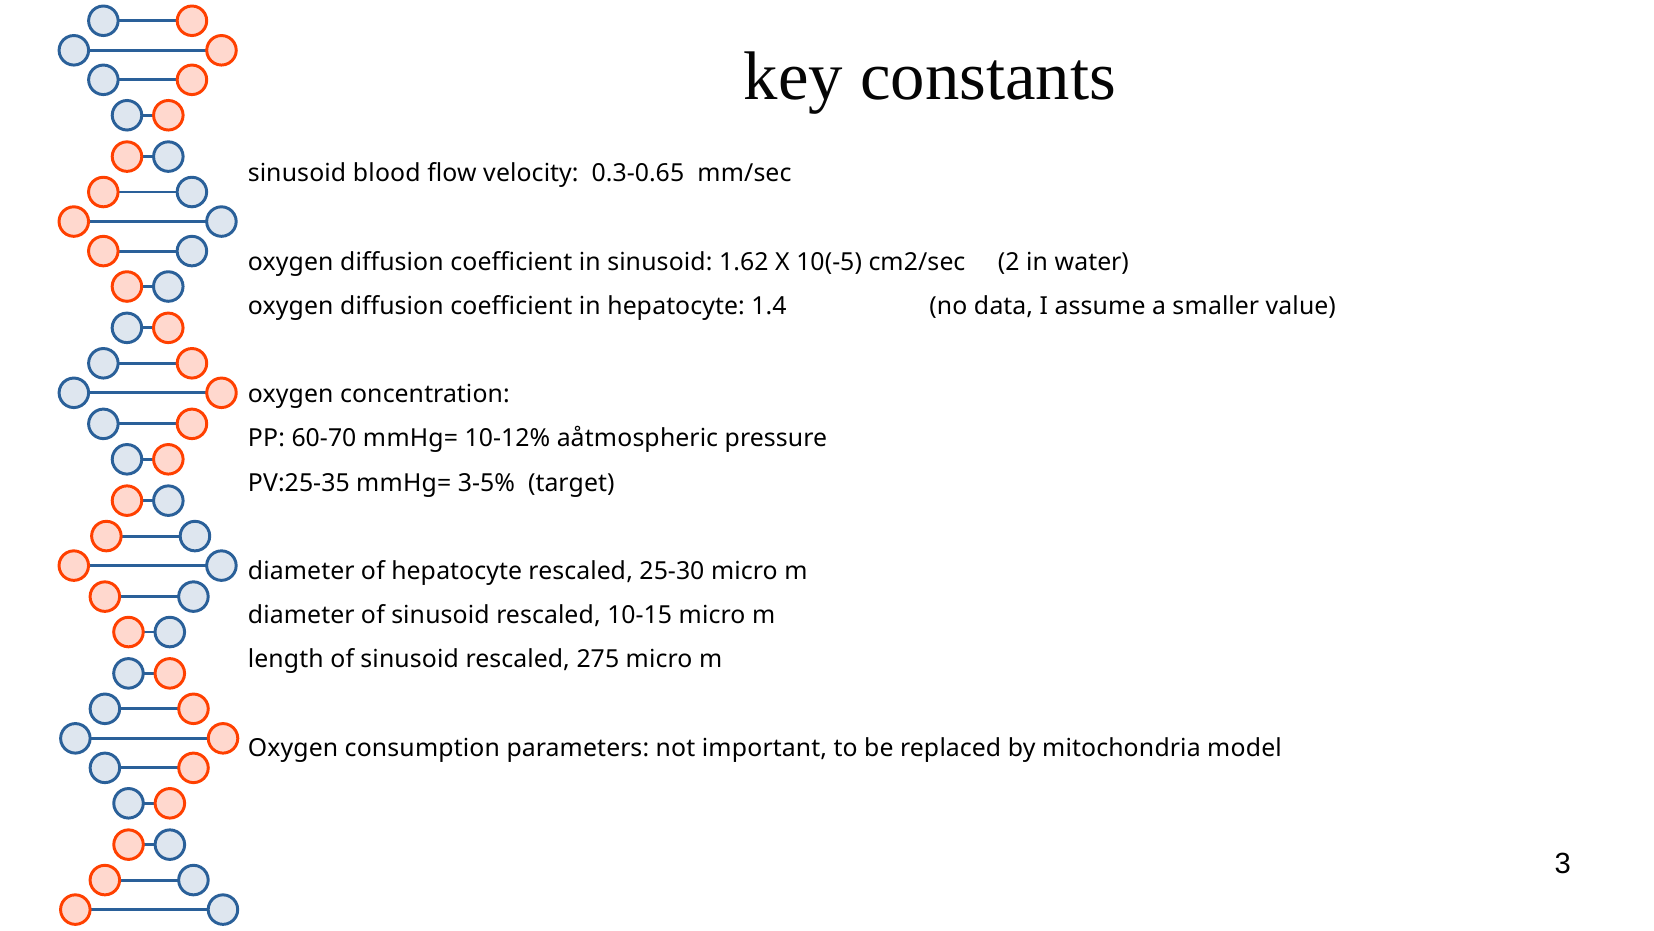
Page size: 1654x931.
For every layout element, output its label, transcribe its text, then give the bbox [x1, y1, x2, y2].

title key constants [265, 0, 1595, 154]
list sinusoid blood flow velocity: 0.3-0.65 mm/sec oxygen diffusion coefficient in sinusoid: 1.62 X 10(-5) cm2/sec (2 in water) oxygen diffusion coefficient in hepatocyte: 1.4 (no data, I assume a smaller value) oxygen concentration: PP: 60-70 mmHg= 10-12% aåtmospheric pressure PV:25-35 mmHg= 3-5% (target) diameter of hepatocyte rescaled, 25-30 micro m diameter of sinusoid rescaled, 10-15 micro m length of sinusoid rescaled, 275 micro m Oxygen consumption parameters: not important, to be replaced by mitochondria model [247, 155, 1577, 772]
